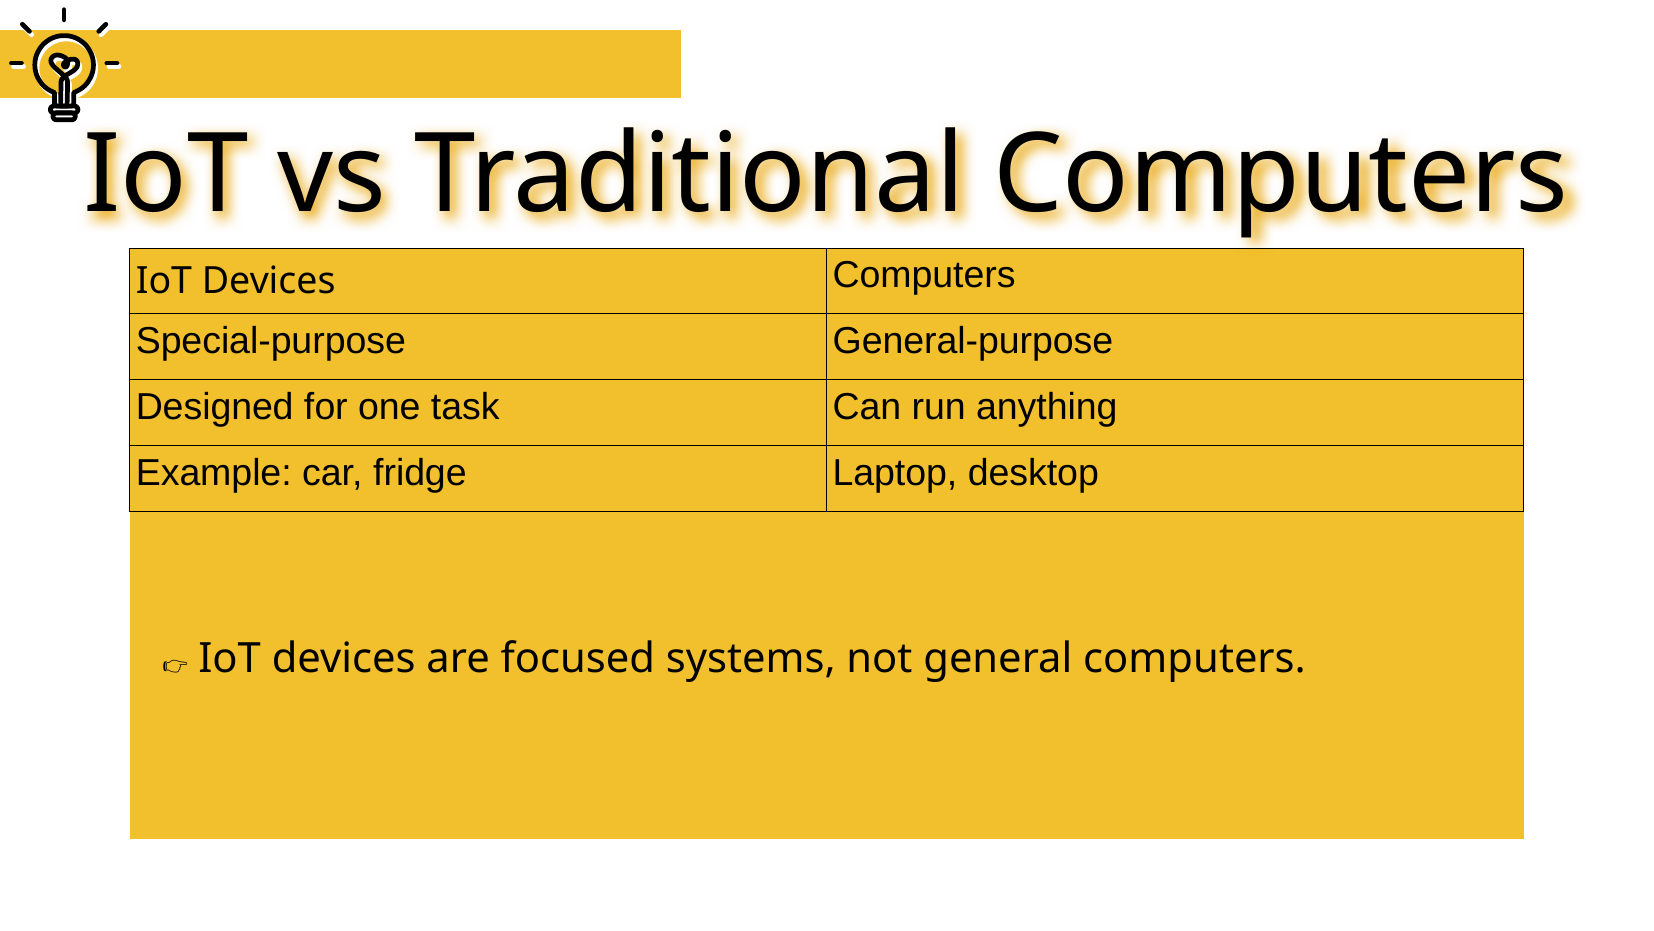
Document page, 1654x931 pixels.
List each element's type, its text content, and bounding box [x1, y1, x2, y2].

table_cell Special-purpose [130, 314, 826, 379]
table_cell Example: car, fridge [130, 446, 826, 511]
table_cell General-purpose [827, 314, 1523, 379]
title IoT vs Traditional Computers [82, 88, 1571, 249]
text_box 👉 IoT devices are focused systems, not general computers. [147, 620, 1477, 749]
table_header IoT Devices [130, 249, 826, 313]
table_cell Laptop, desktop [827, 446, 1523, 511]
table_cell Can run anything [827, 380, 1523, 445]
table_header Computers [827, 249, 1523, 313]
table_cell Designed for one task [130, 380, 826, 445]
